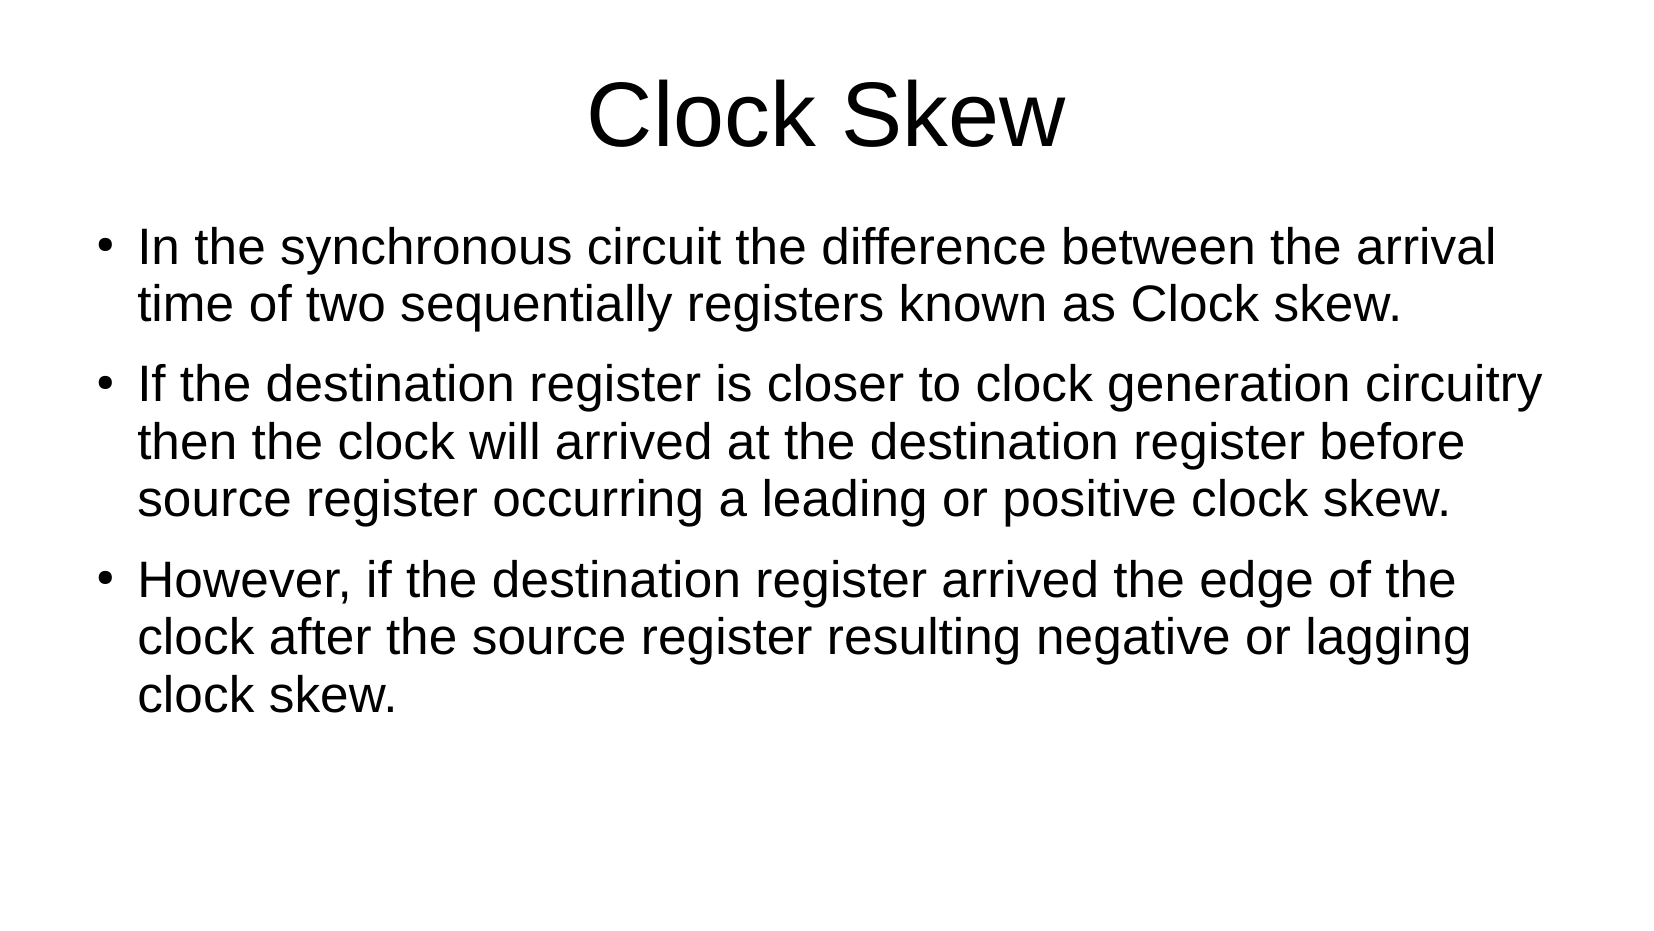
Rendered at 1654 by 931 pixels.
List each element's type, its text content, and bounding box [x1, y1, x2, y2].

list In the synchronous circuit the difference between the arrival time of two sequentially registers known as Clock skew. If the destination register is closer to clock generation circuitry then the clock will arrived at the destination register before source register occurring a leading or positive clock skew. However, if the destination register arrived the edge of the clock after the source register resulting negative or lagging clock skew. [82, 217, 1571, 758]
title Clock Skew [82, 37, 1571, 193]
